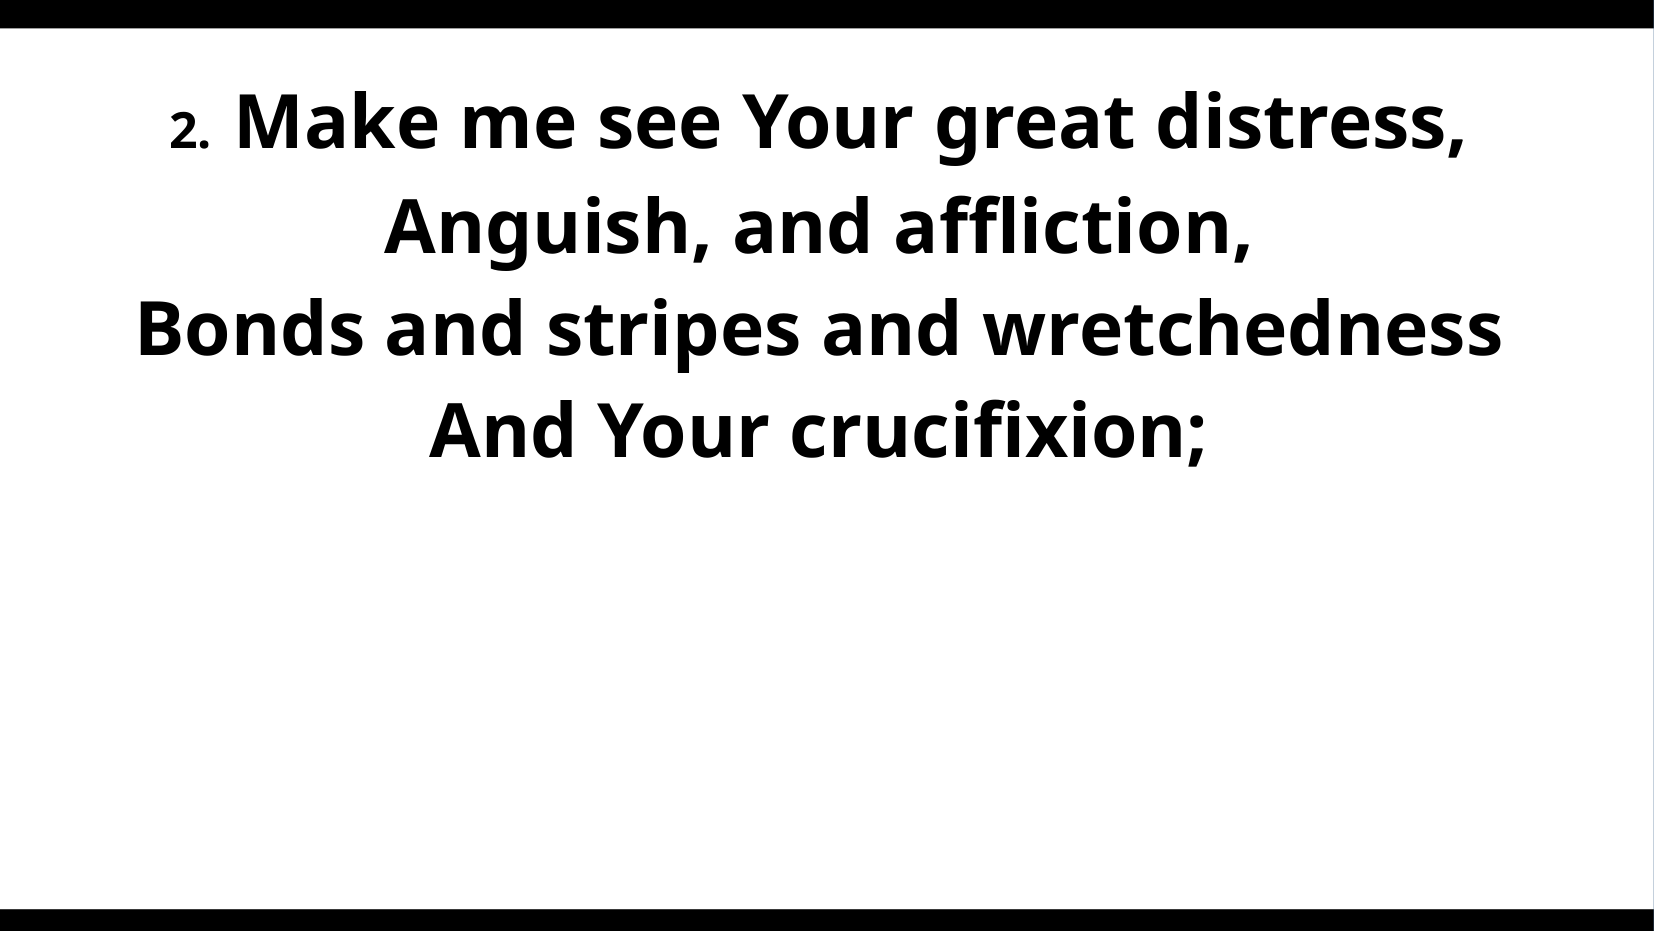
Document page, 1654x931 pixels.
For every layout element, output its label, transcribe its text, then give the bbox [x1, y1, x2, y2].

picture [0, 0, 1654, 931]
text_box 2. Make me see Your great distress, Anguish, and affliction, Bonds and stripes and wretchedness And Your crucifixion; [78, 52, 1561, 511]
